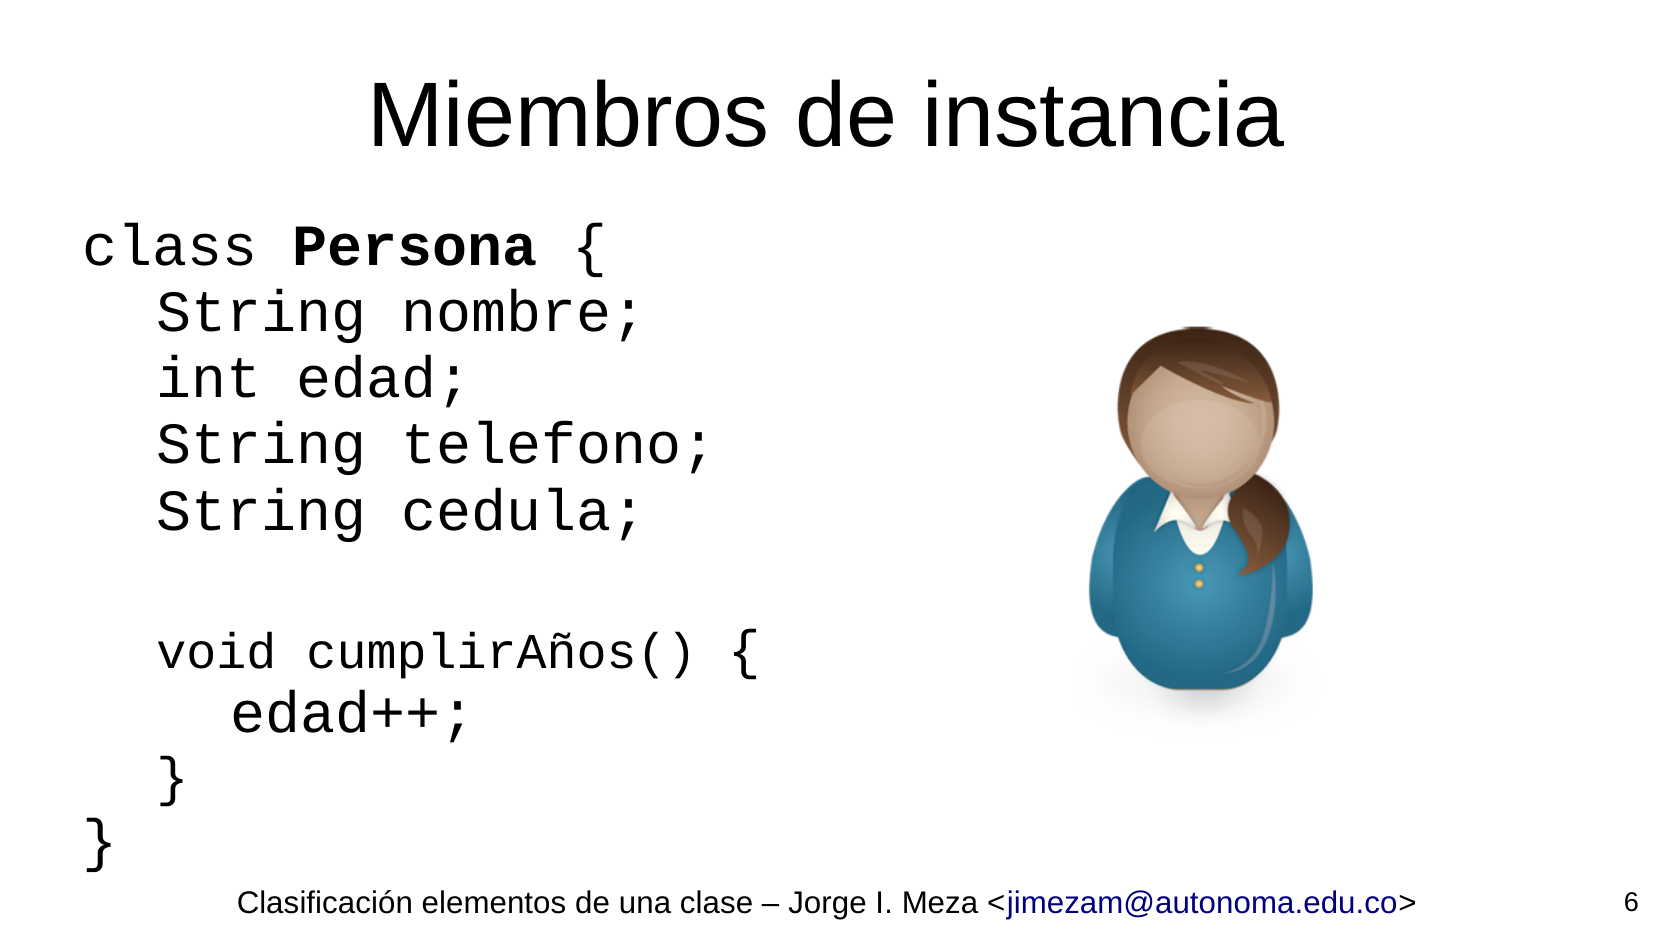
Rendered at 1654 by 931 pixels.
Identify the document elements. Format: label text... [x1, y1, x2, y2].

picture [1054, 308, 1353, 738]
subtitle class Persona { String nombre; int edad; String telefono; String cedula; void cumplirAños() { edad++; } } [82, 217, 835, 878]
title Miembros de instancia [82, 37, 1571, 193]
